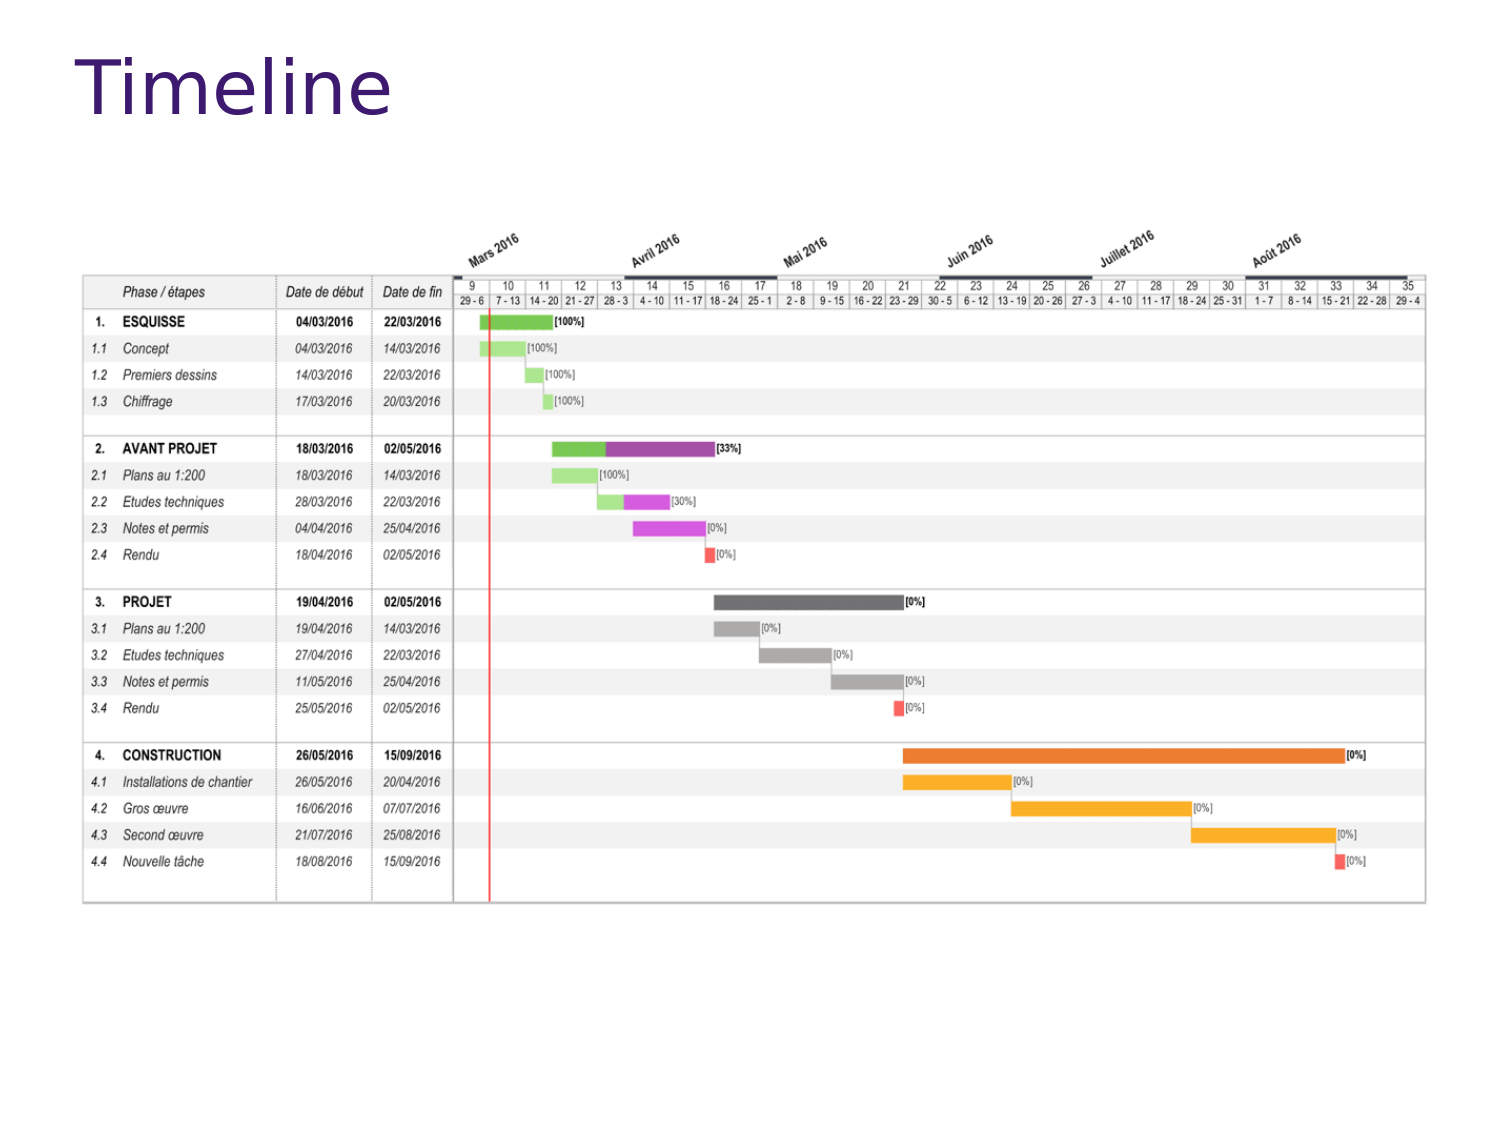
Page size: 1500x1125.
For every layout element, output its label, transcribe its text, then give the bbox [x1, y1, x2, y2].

picture [49, 203, 1451, 927]
title Timeline [75, 45, 1247, 133]
